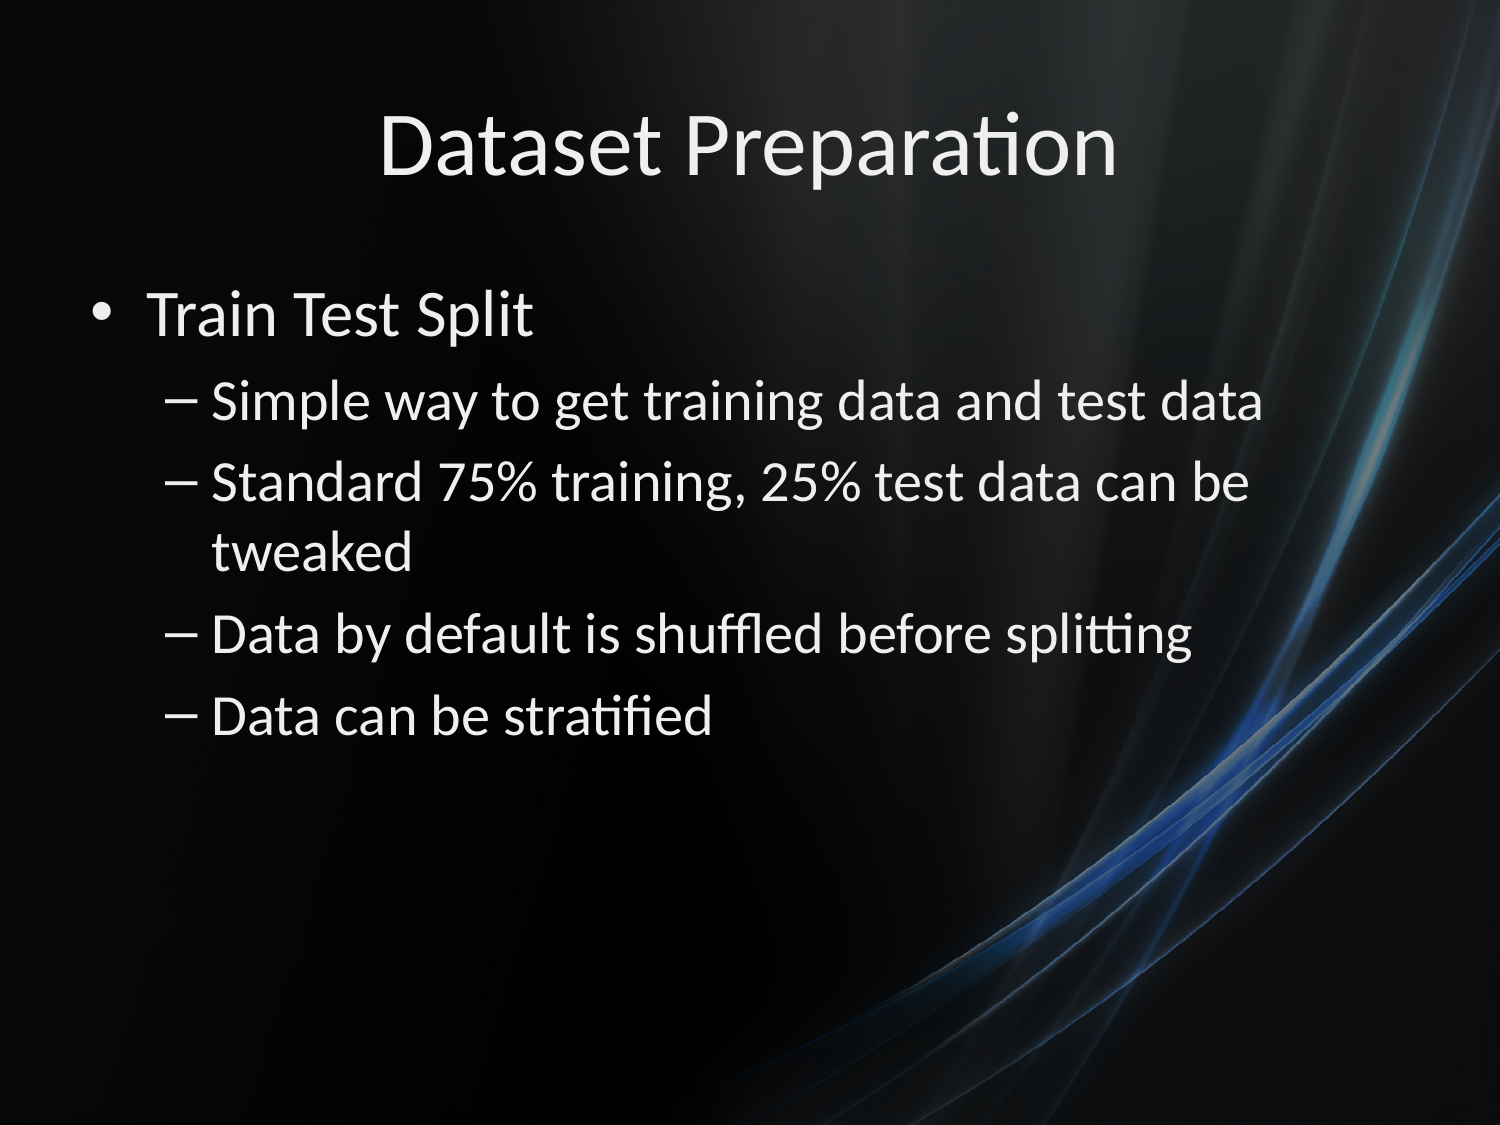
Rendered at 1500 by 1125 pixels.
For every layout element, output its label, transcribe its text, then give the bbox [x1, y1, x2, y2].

list Train Test Split Simple way to get training data and test data Standard 75% training, 25% test data can be tweaked Data by default is shuffled before splitting Data can be stratified [75, 262, 1425, 1005]
title Dataset Preparation [75, 45, 1425, 233]
picture [0, 0, 1500, 1125]
